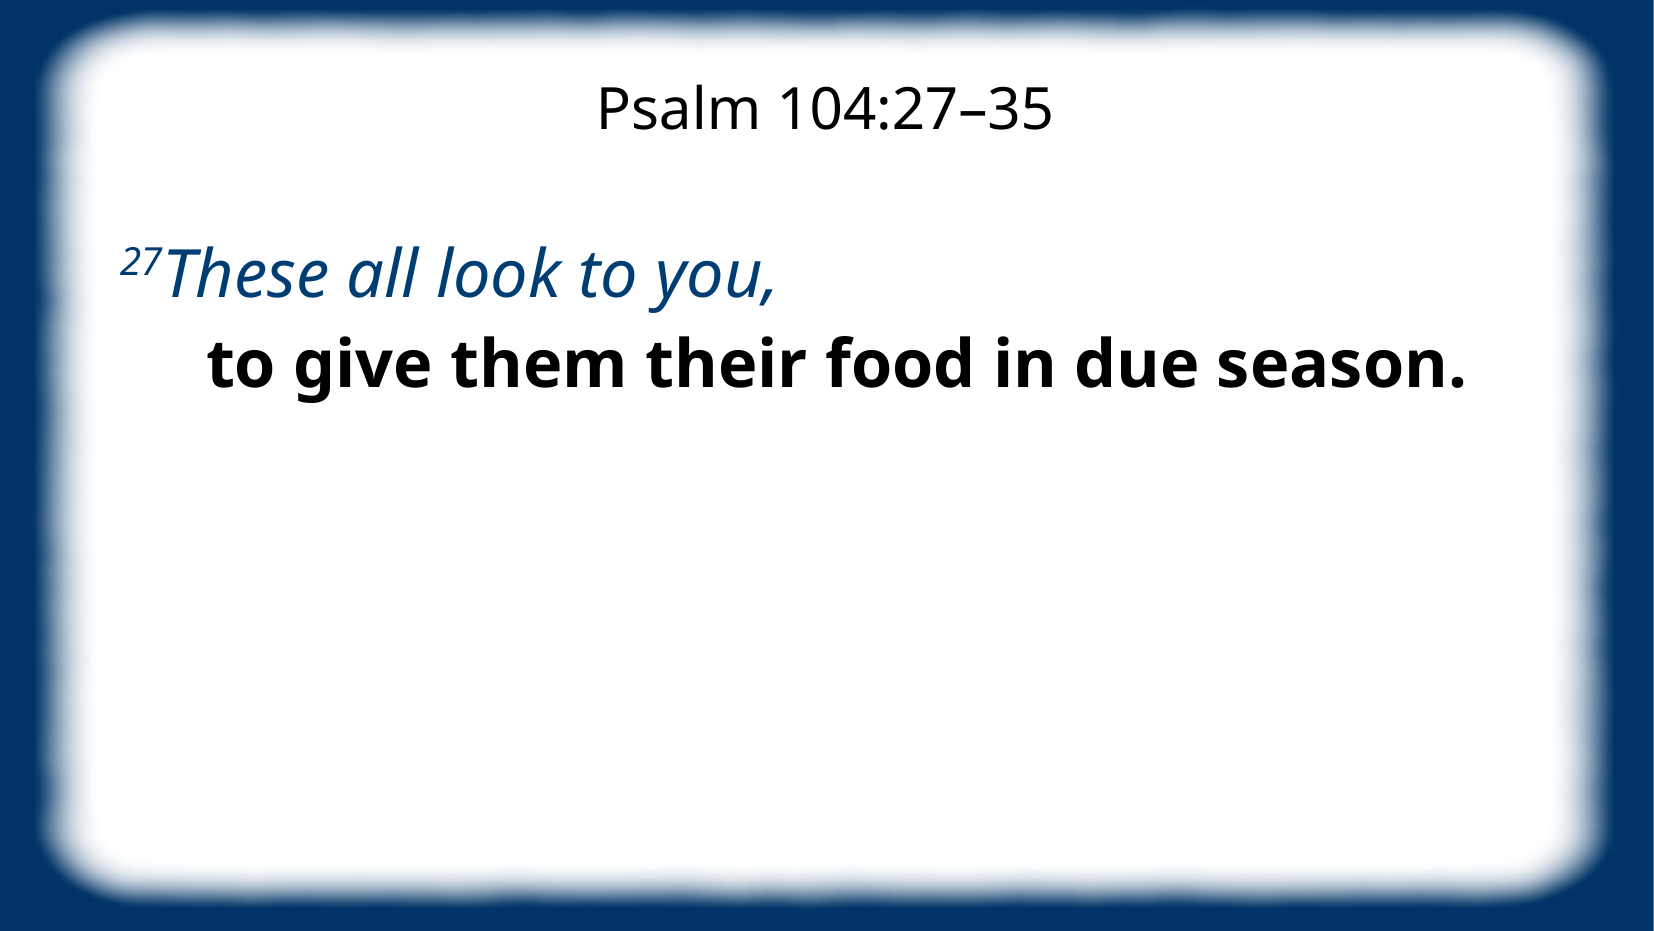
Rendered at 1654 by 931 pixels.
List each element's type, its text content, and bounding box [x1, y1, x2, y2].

text_box Psalm 104:27–35 27These all look to you, to give them their food in due season. [105, 60, 1546, 407]
picture [0, 0, 1654, 931]
